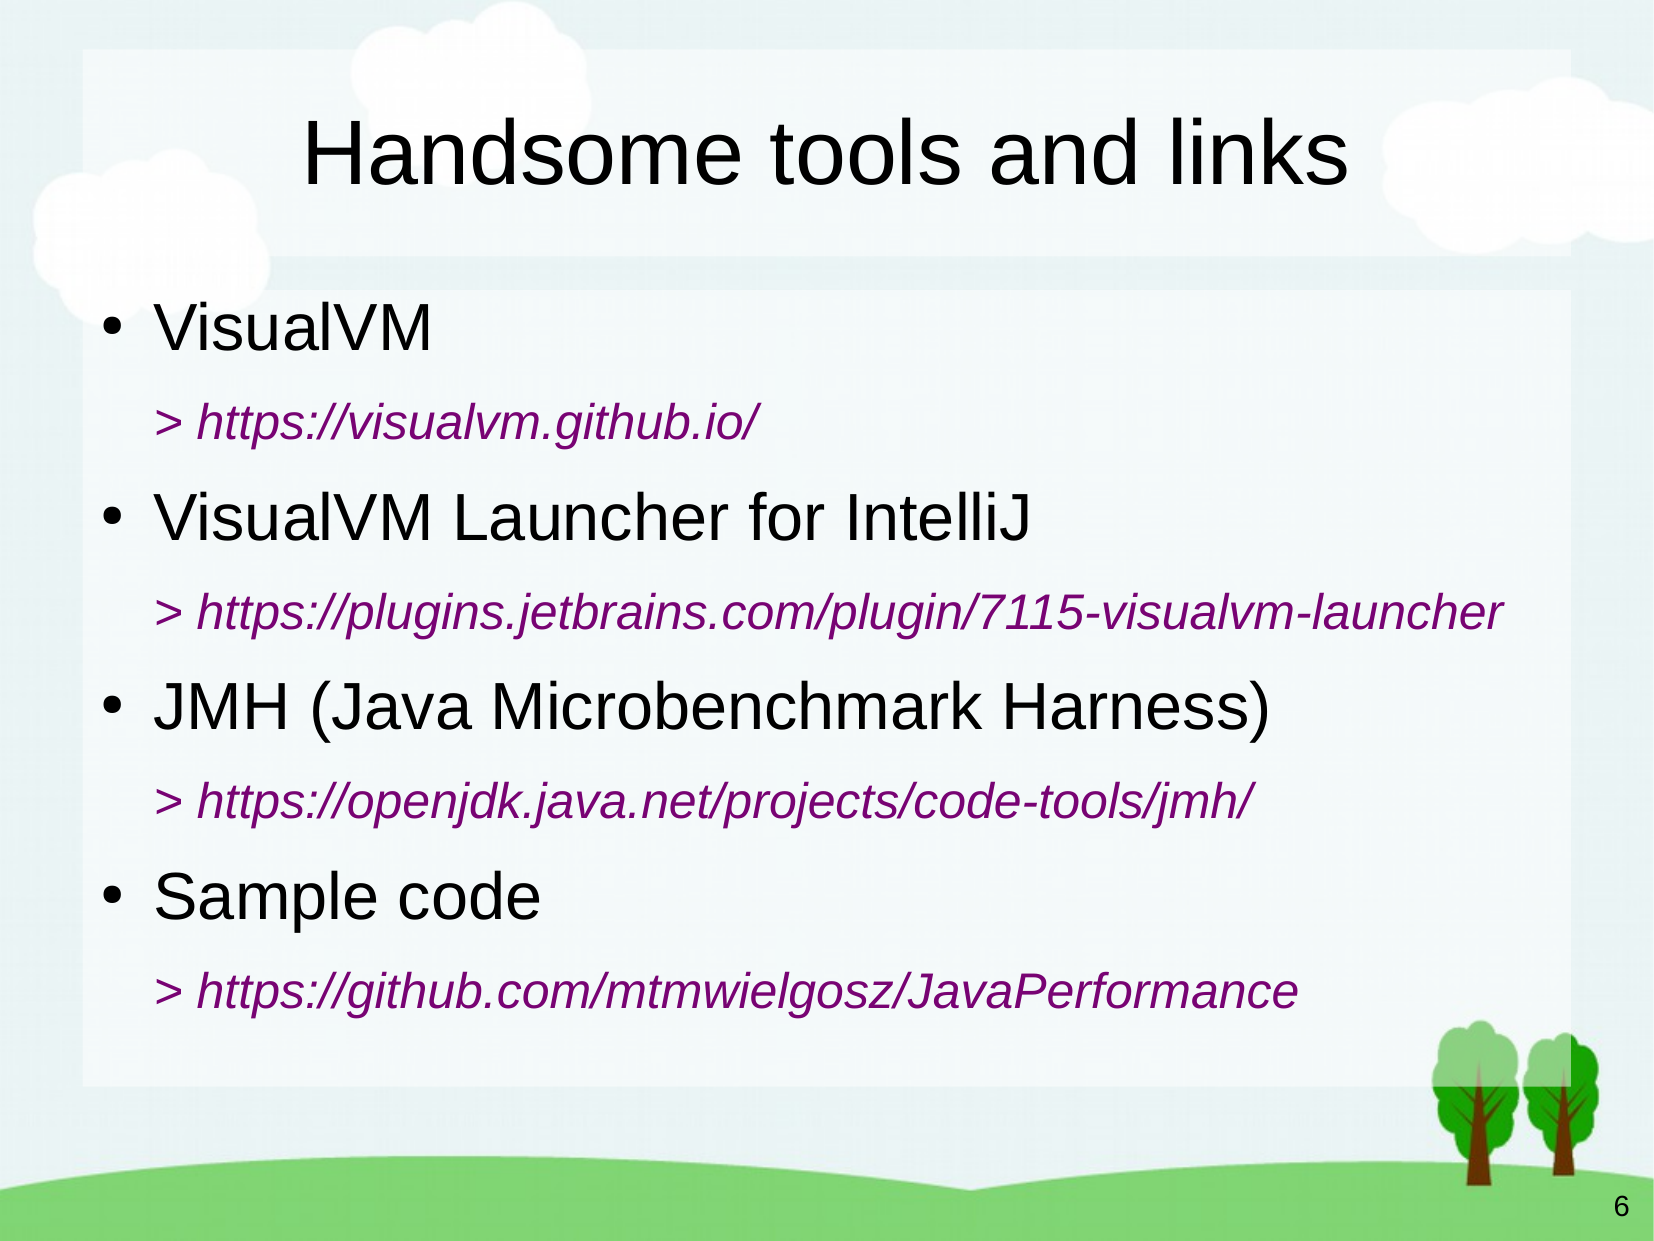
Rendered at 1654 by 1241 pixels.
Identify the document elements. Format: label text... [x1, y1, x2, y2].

title Handsome tools and links [82, 49, 1571, 257]
list VisualVM > https://visualvm.github.io/ VisualVM Launcher for IntelliJ > https://plugins.jetbrains.com/plugin/7115-visualvm-launcher JMH (Java Microbenchmark Harness) > https://openjdk.java.net/projects/code-tools/jmh/ Sample code > https://github.com/mtmwielgosz/JavaPerformance [82, 290, 1571, 1087]
picture [0, 0, 1654, 1241]
